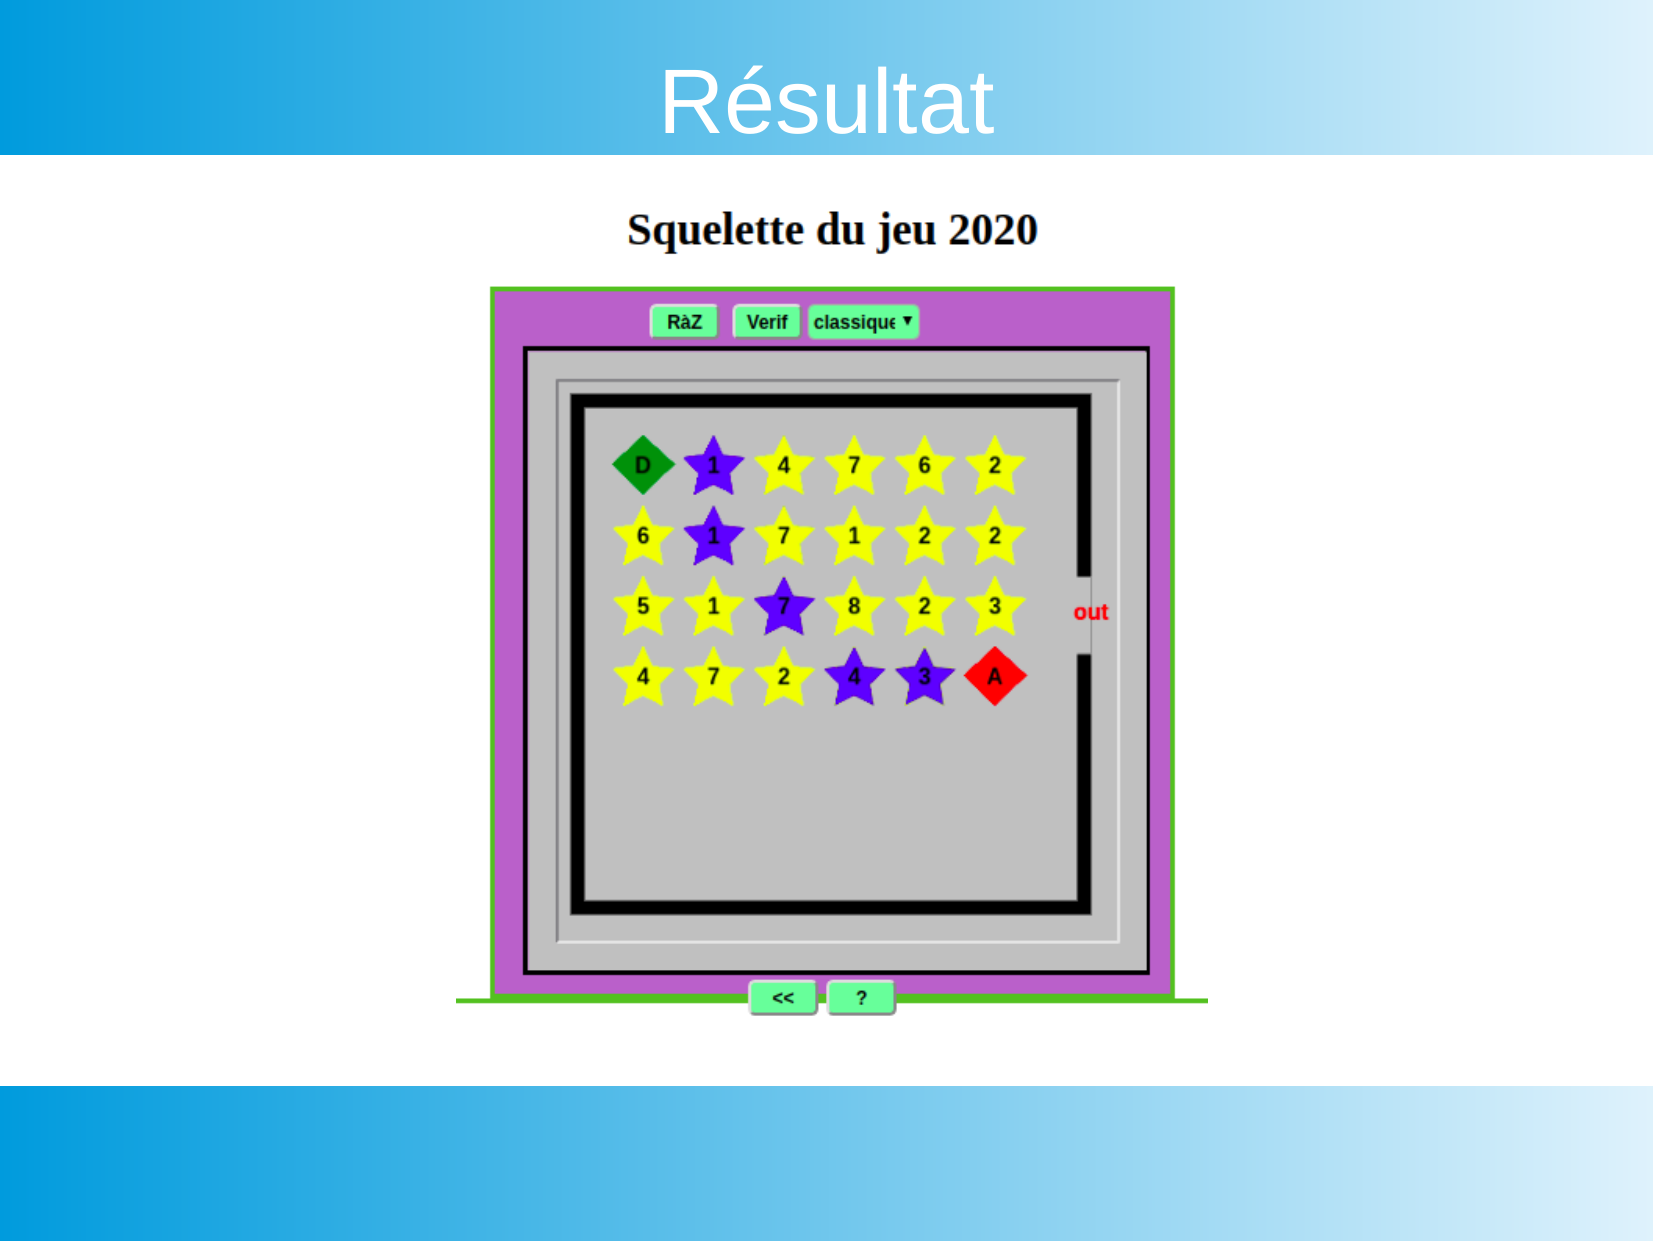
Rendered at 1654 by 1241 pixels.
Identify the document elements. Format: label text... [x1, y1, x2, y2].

title Résultat [82, 49, 1571, 155]
picture [456, 204, 1208, 1041]
